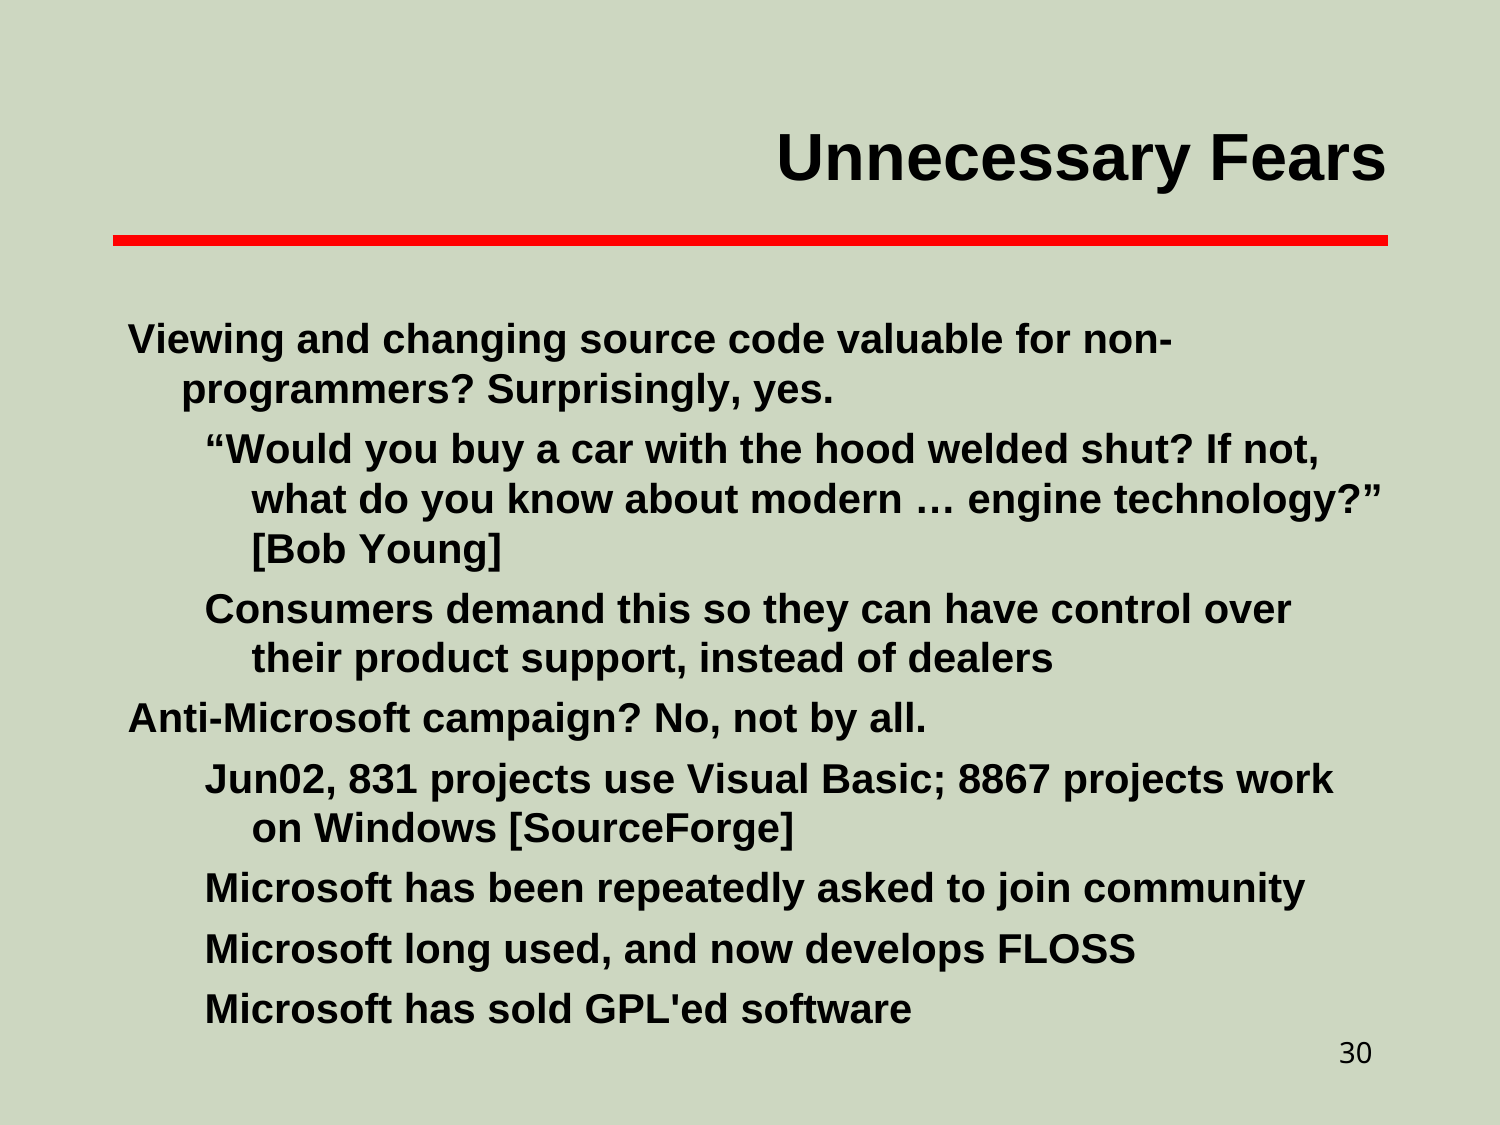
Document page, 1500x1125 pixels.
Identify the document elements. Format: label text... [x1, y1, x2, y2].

list Viewing and changing source code valuable for non-programmers? Surprisingly, yes. “Would you buy a car with the hood welded shut? If not, what do you know about modern … engine technology?” [Bob Young] Consumers demand this so they can have control over their product support, instead of dealers Anti-Microsoft campaign? No, not by all. Jun02, 831 projects use Visual Basic; 8867 projects work on Windows [SourceForge] Microsoft has been repeatedly asked to join community Microsoft long used, and now develops FLOSS Microsoft has sold GPL'ed software [110, 312, 1391, 1105]
title Unnecessary Fears [337, 85, 1388, 224]
